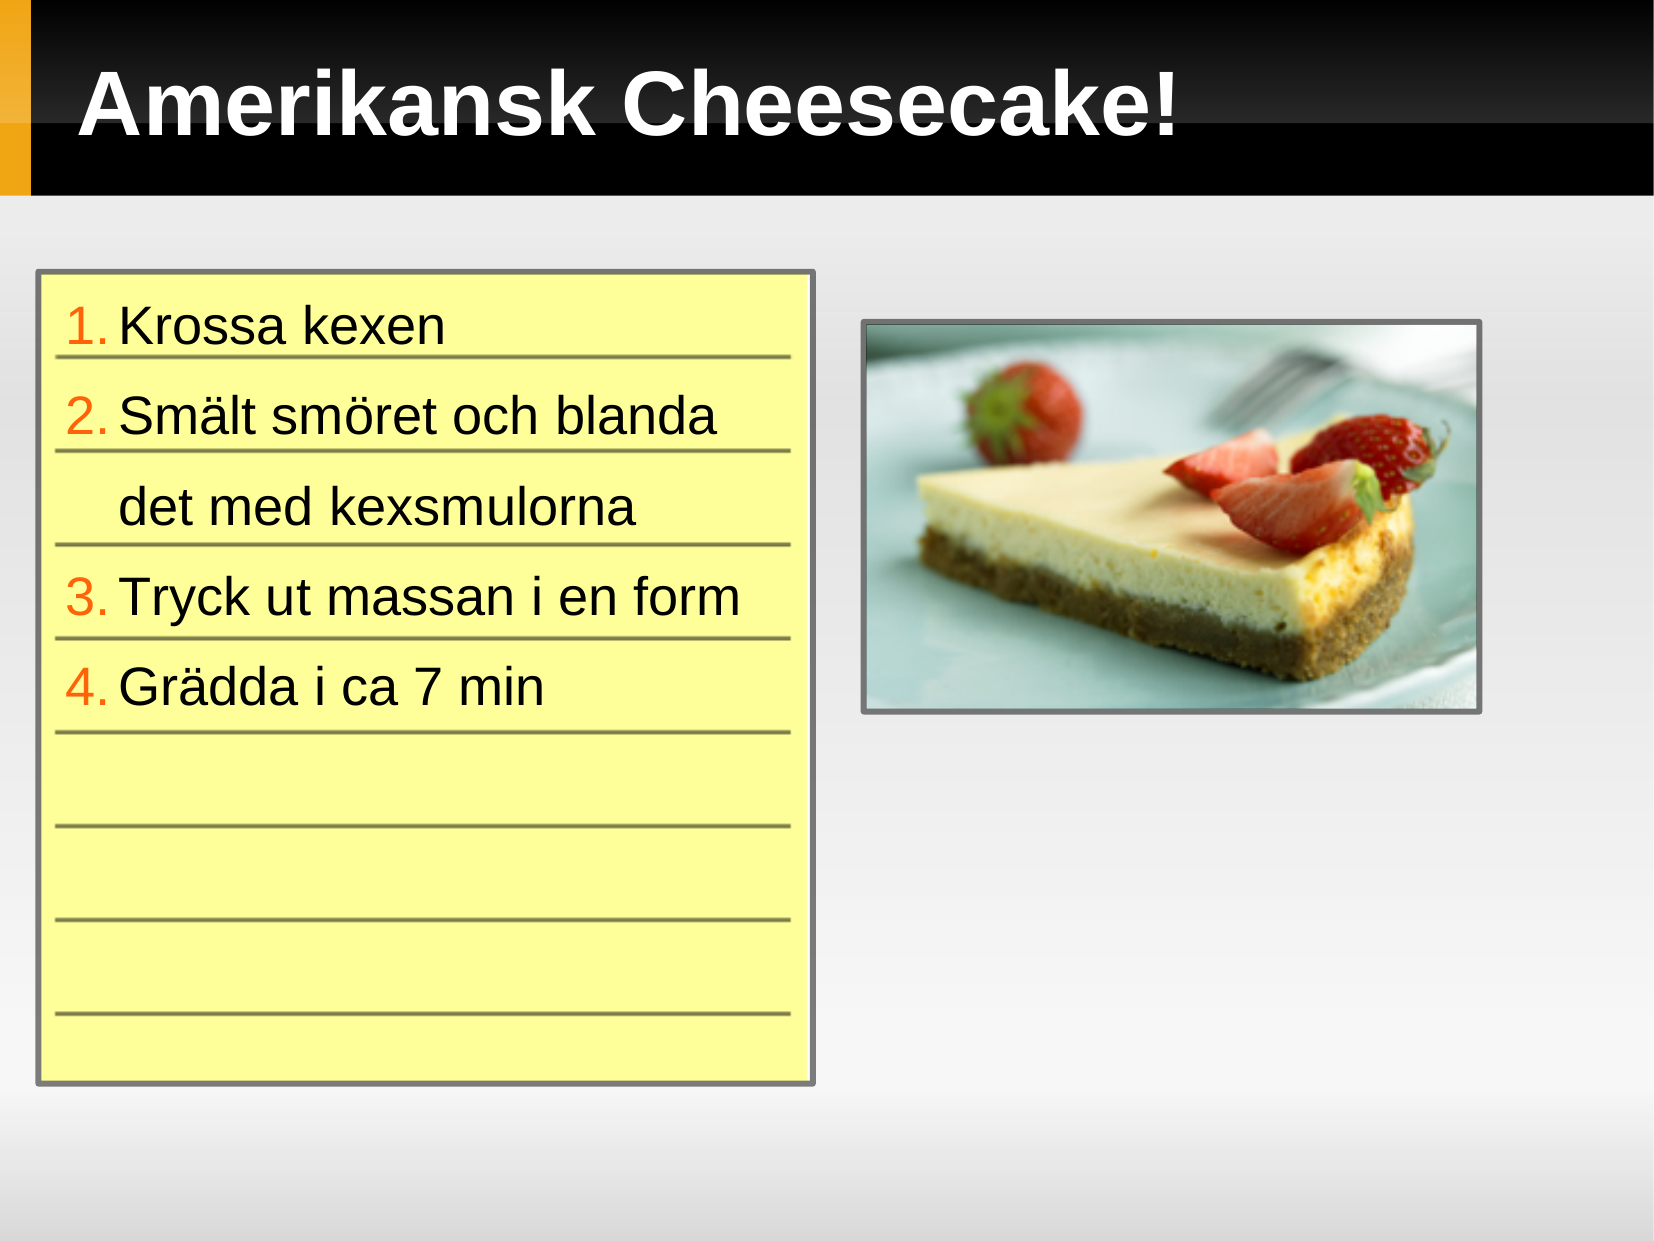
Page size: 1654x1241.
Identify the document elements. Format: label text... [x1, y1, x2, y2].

picture [0, 0, 1654, 1241]
title Amerikansk Cheesecake! [76, 0, 1565, 208]
list Krossa kexen Smält smöret och blanda det med kexsmulorna Tryck ut massan i en form Grädda i ca 7 min [47, 295, 815, 1094]
